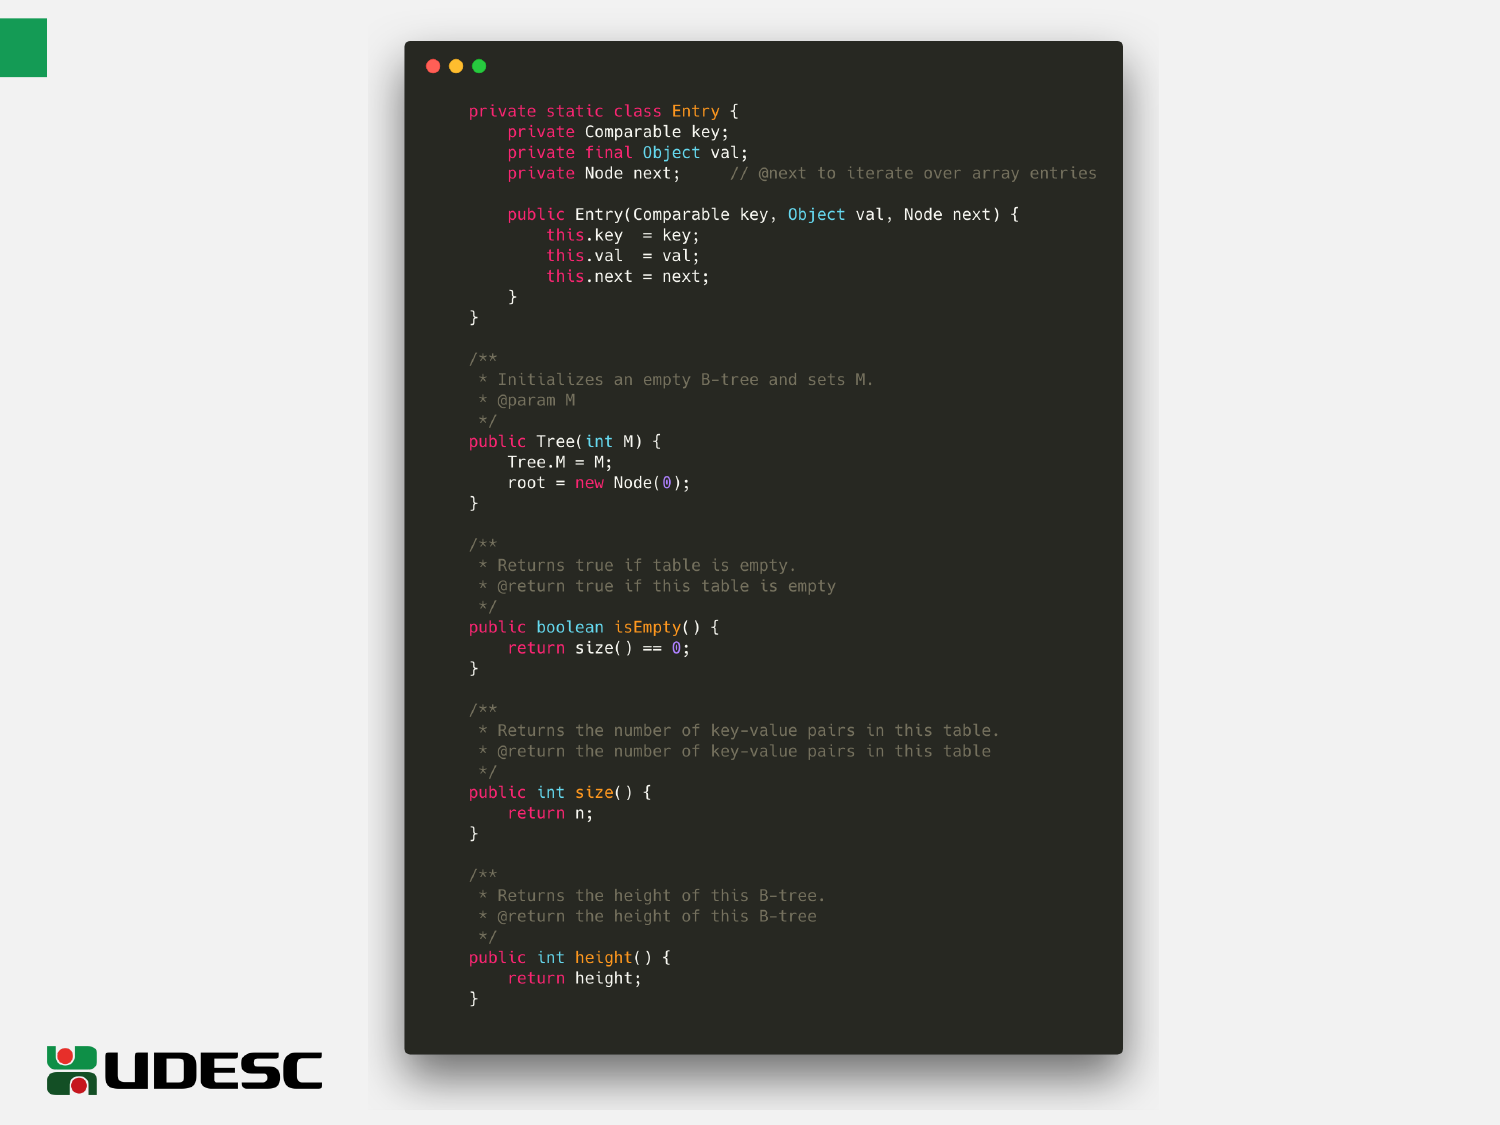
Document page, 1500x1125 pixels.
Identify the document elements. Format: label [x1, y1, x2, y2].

text_box [0, 18, 47, 78]
picture [47, 1046, 322, 1095]
picture [368, 0, 1159, 1111]
